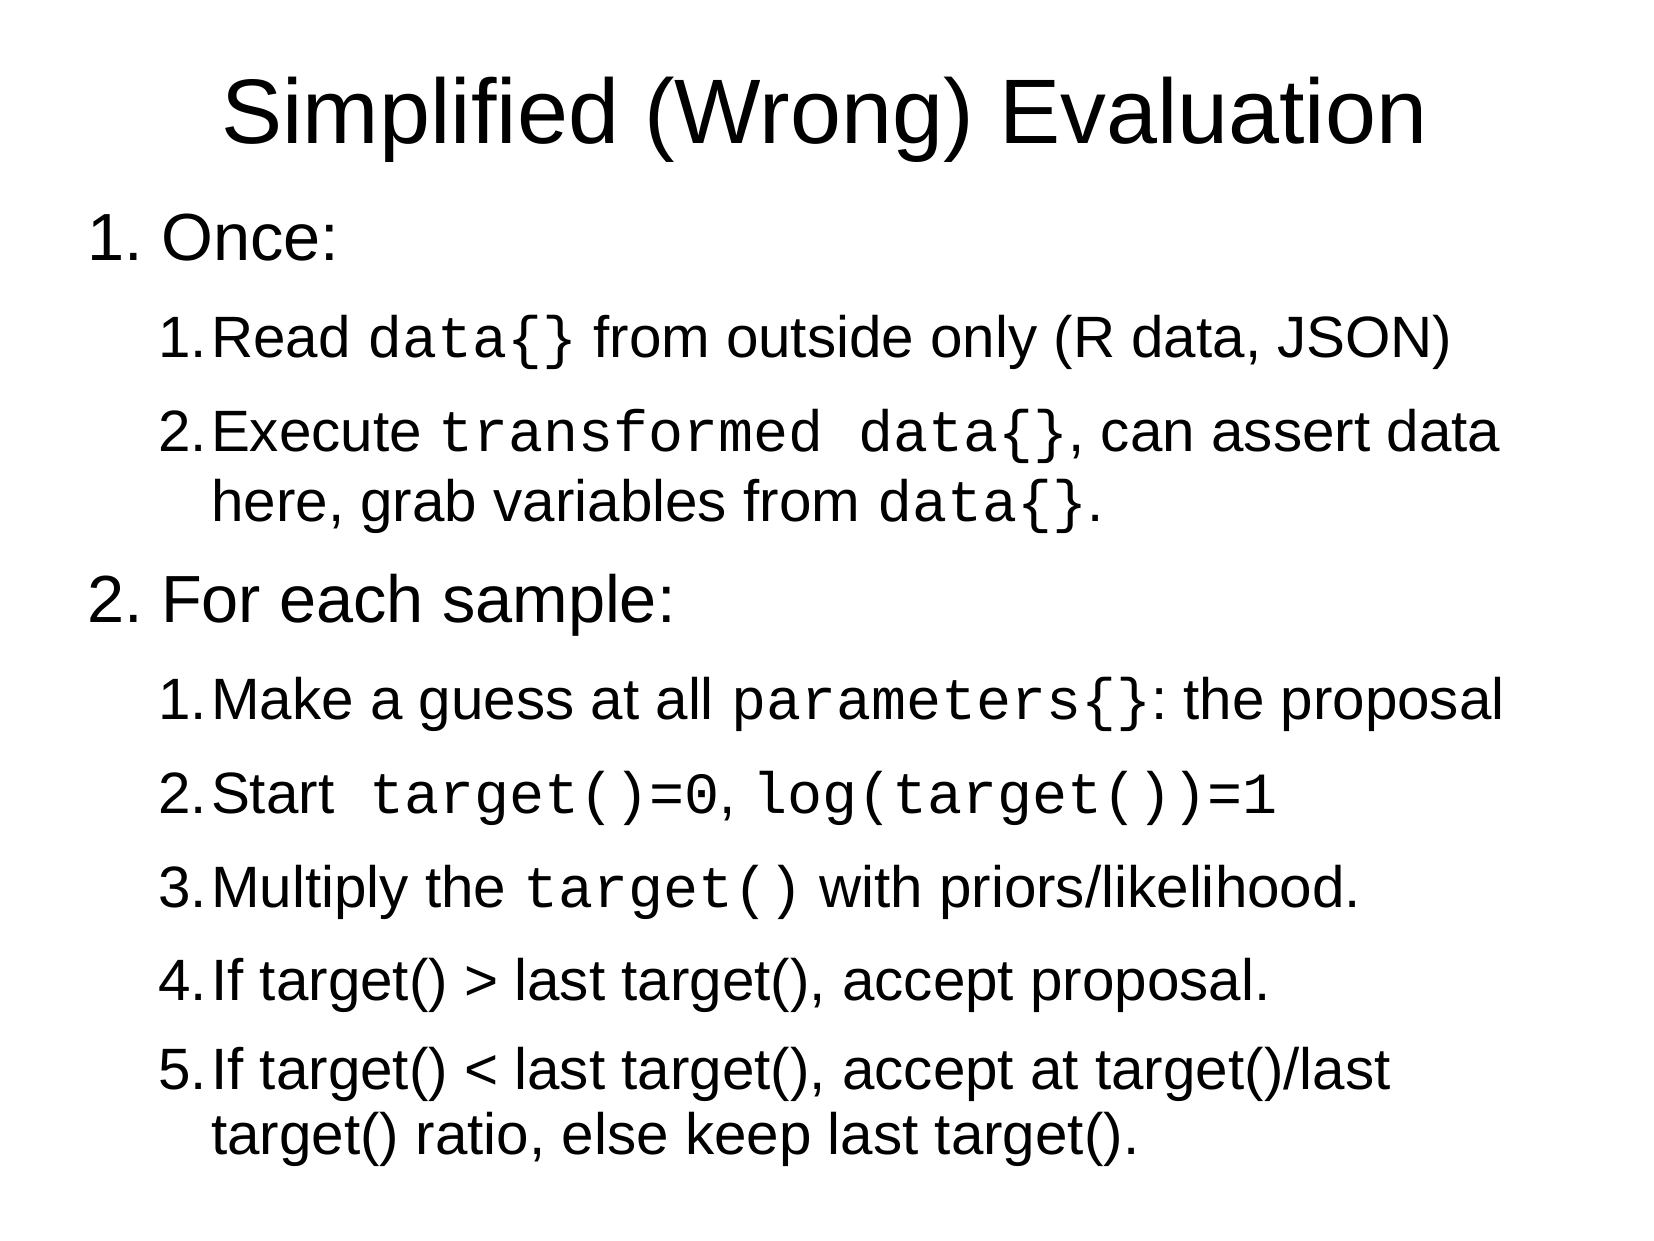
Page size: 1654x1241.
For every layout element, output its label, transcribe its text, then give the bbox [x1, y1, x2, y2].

title Simplified (Wrong) Evaluation [93, 8, 1583, 216]
list Once: Read data{} from outside only (R data, JSON) Execute transformed data{}, can assert data here, grab variables from data{}. For each sample: Make a guess at all parameters{}: the proposal Start target()=0, log(target())=1 Multiply the target() with priors/likelihood. If target() > last target(), accept proposal. If target() < last target(), accept at target()/last target() ratio, else keep last target(). [69, 200, 1558, 1147]
